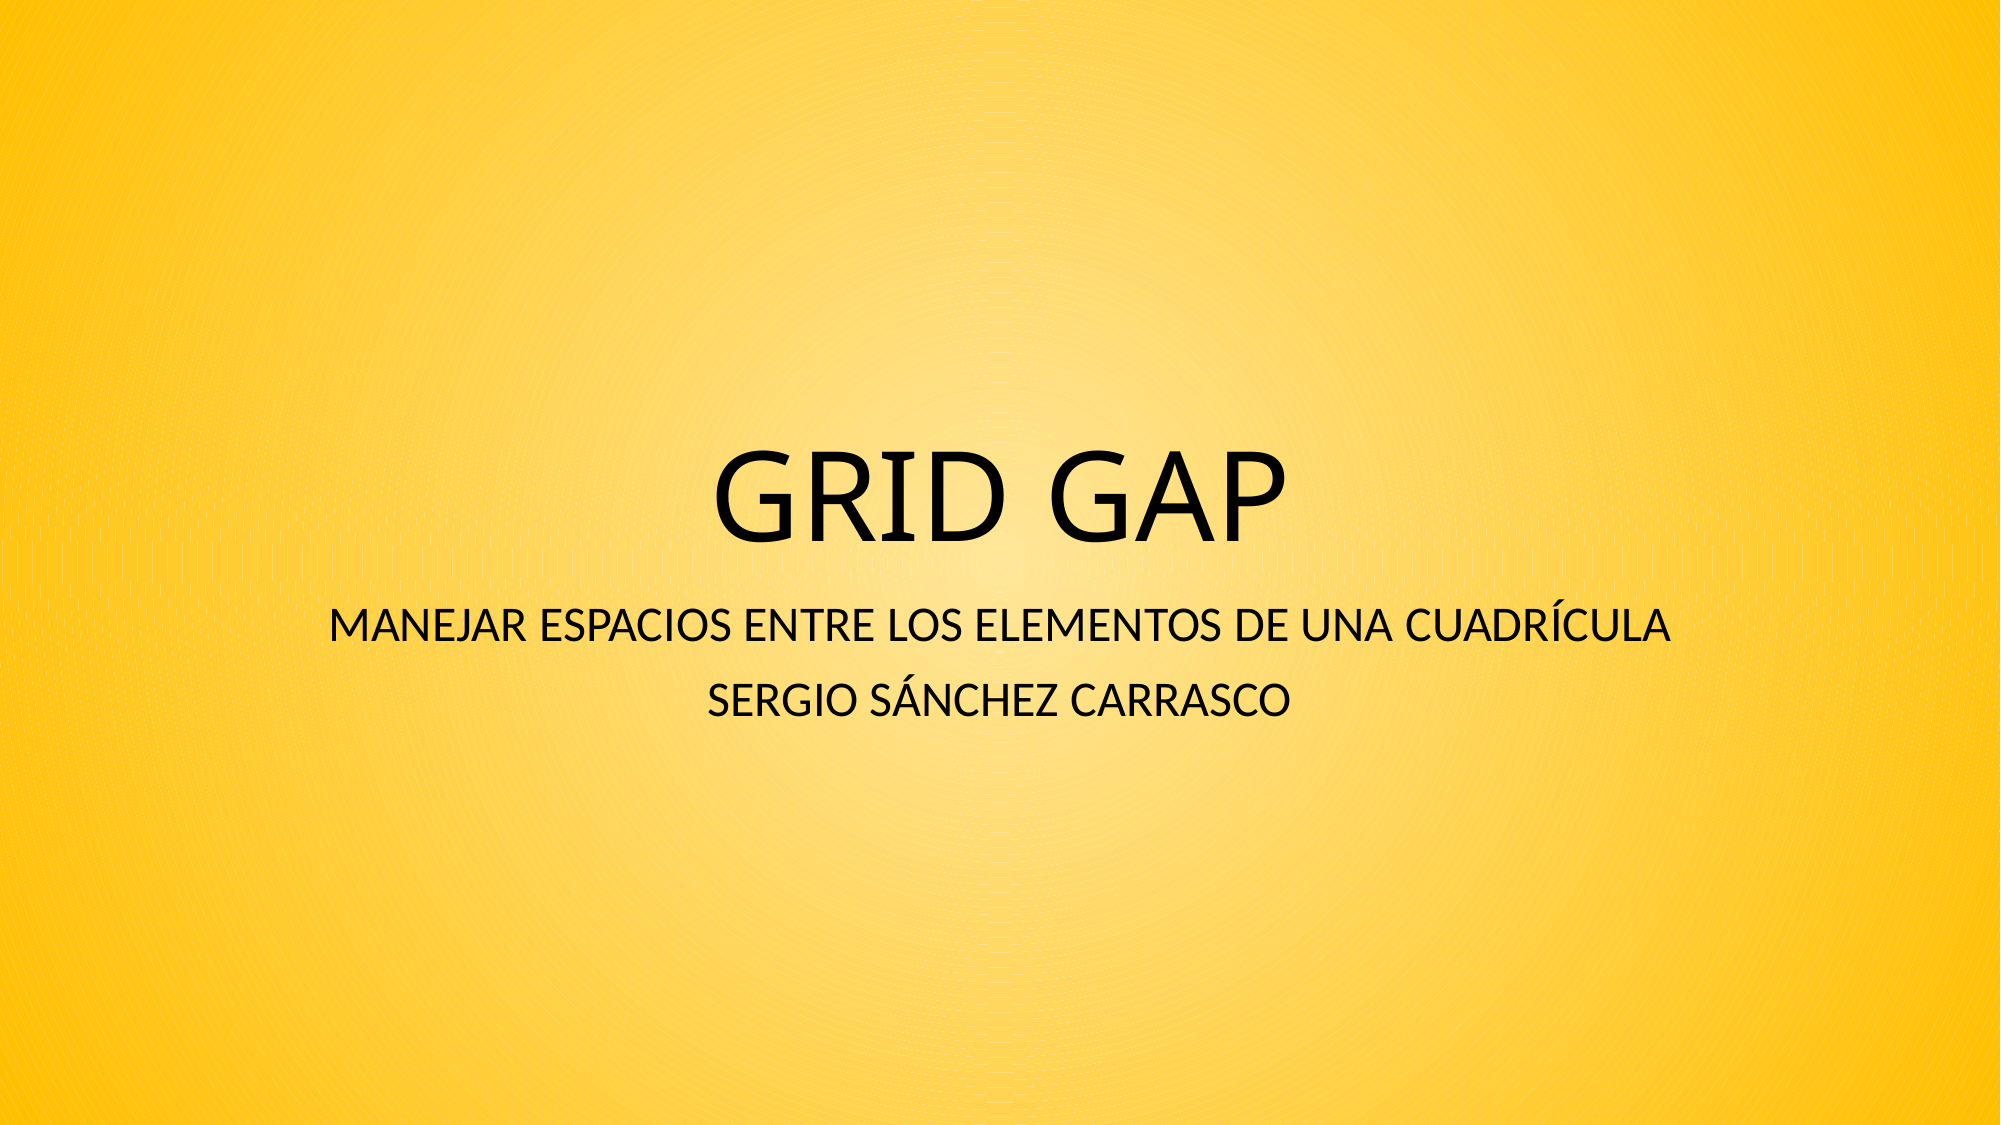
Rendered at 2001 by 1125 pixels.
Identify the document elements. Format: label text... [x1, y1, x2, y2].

subtitle MANEJAR ESPACIOS ENTRE LOS ELEMENTOS DE UNA CUADRÍCULA SERGIO SÁNCHEZ CARRASCO [249, 590, 1750, 863]
title GRID GAP [249, 184, 1750, 576]
